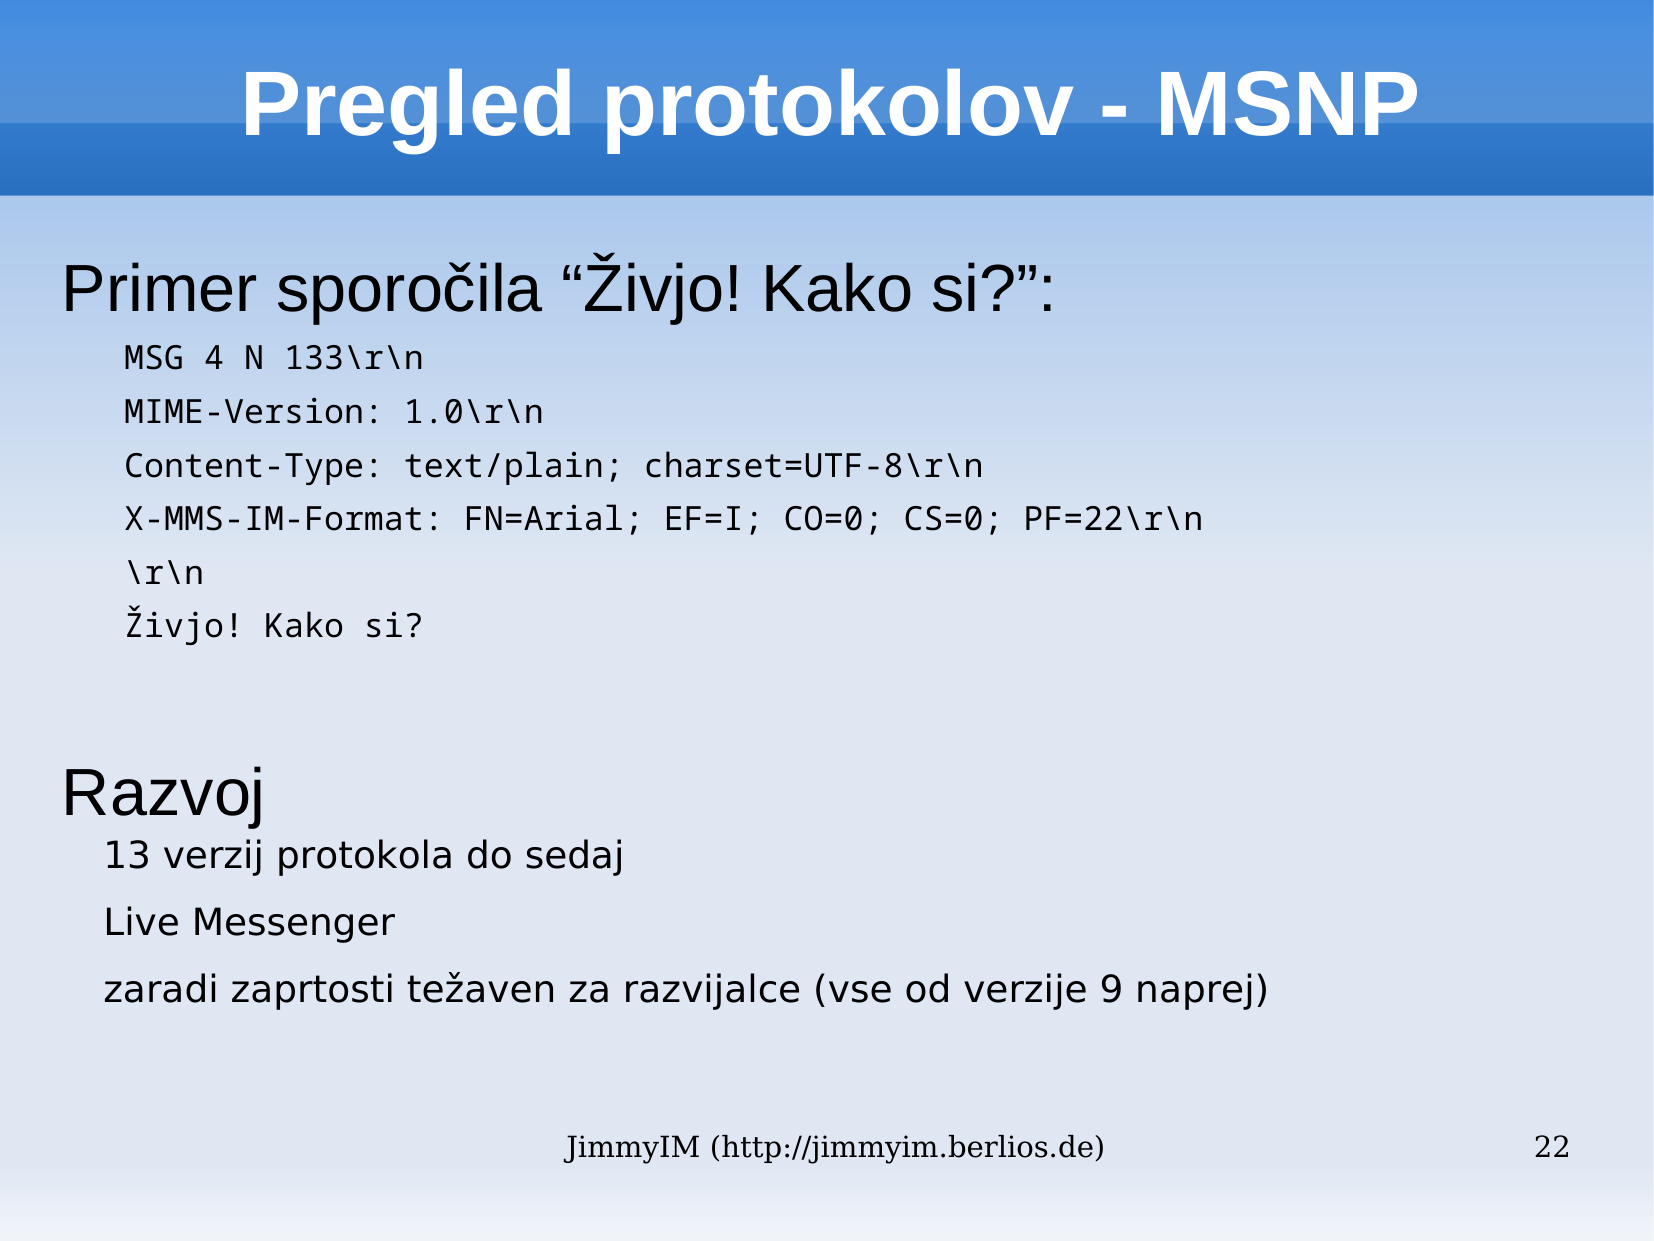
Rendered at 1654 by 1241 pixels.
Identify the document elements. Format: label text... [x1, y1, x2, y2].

text_box 13 verzij protokola do sedaj Live Messenger zaradi zaprtosti težaven za razvijalce (vse od verzije 9 naprej) [88, 987, 1525, 1019]
picture [0, 0, 1654, 1241]
title Pregled protokolov - MSNP [125, 0, 1538, 208]
list Primer sporočila “Živjo! Kako si?”: MSG 4 N 133\r\n MIME-Version: 1.0\r\n Content-Type: text/plain; charset=UTF-8\r\n X-MMS-IM-Format: FN=Arial; EF=I; CO=0; CS=0; PF=22\r\n \r\n Živjo! Kako si? Razvoj [29, 243, 1527, 987]
